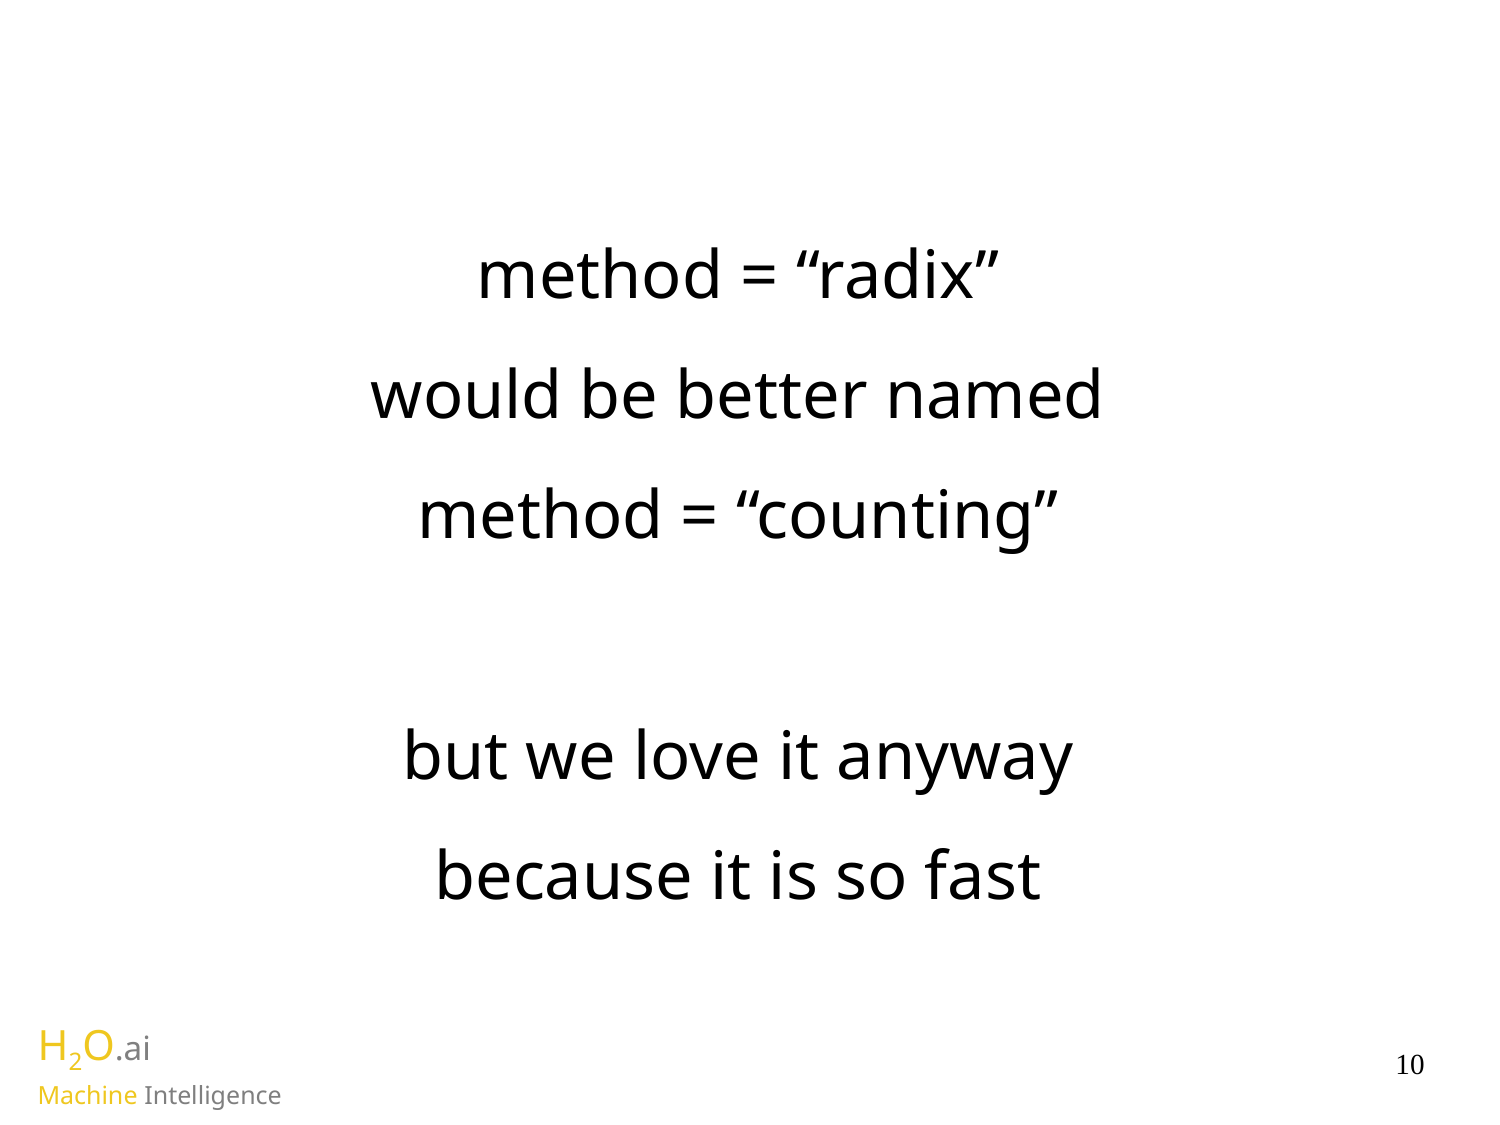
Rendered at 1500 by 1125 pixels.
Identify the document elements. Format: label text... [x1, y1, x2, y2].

list method = “radix” would be better named method = “counting” but we love it anyway because it is so fast [27, 227, 1378, 1090]
